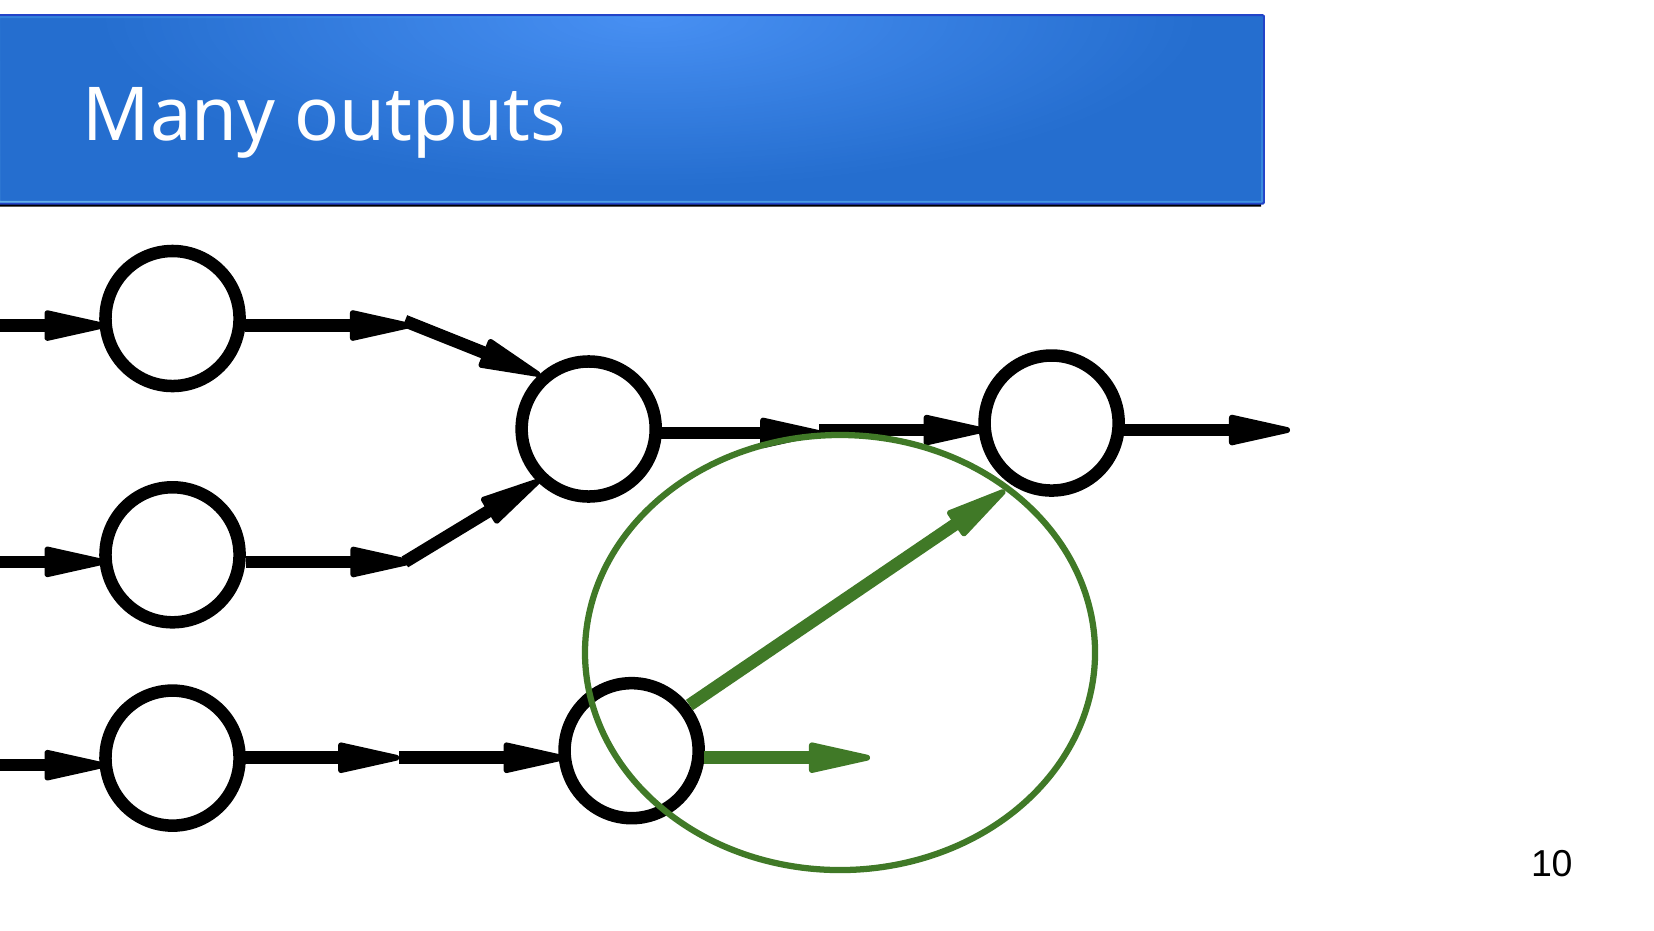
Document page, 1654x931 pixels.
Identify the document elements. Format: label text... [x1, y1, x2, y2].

title Many outputs [82, 35, 1235, 189]
